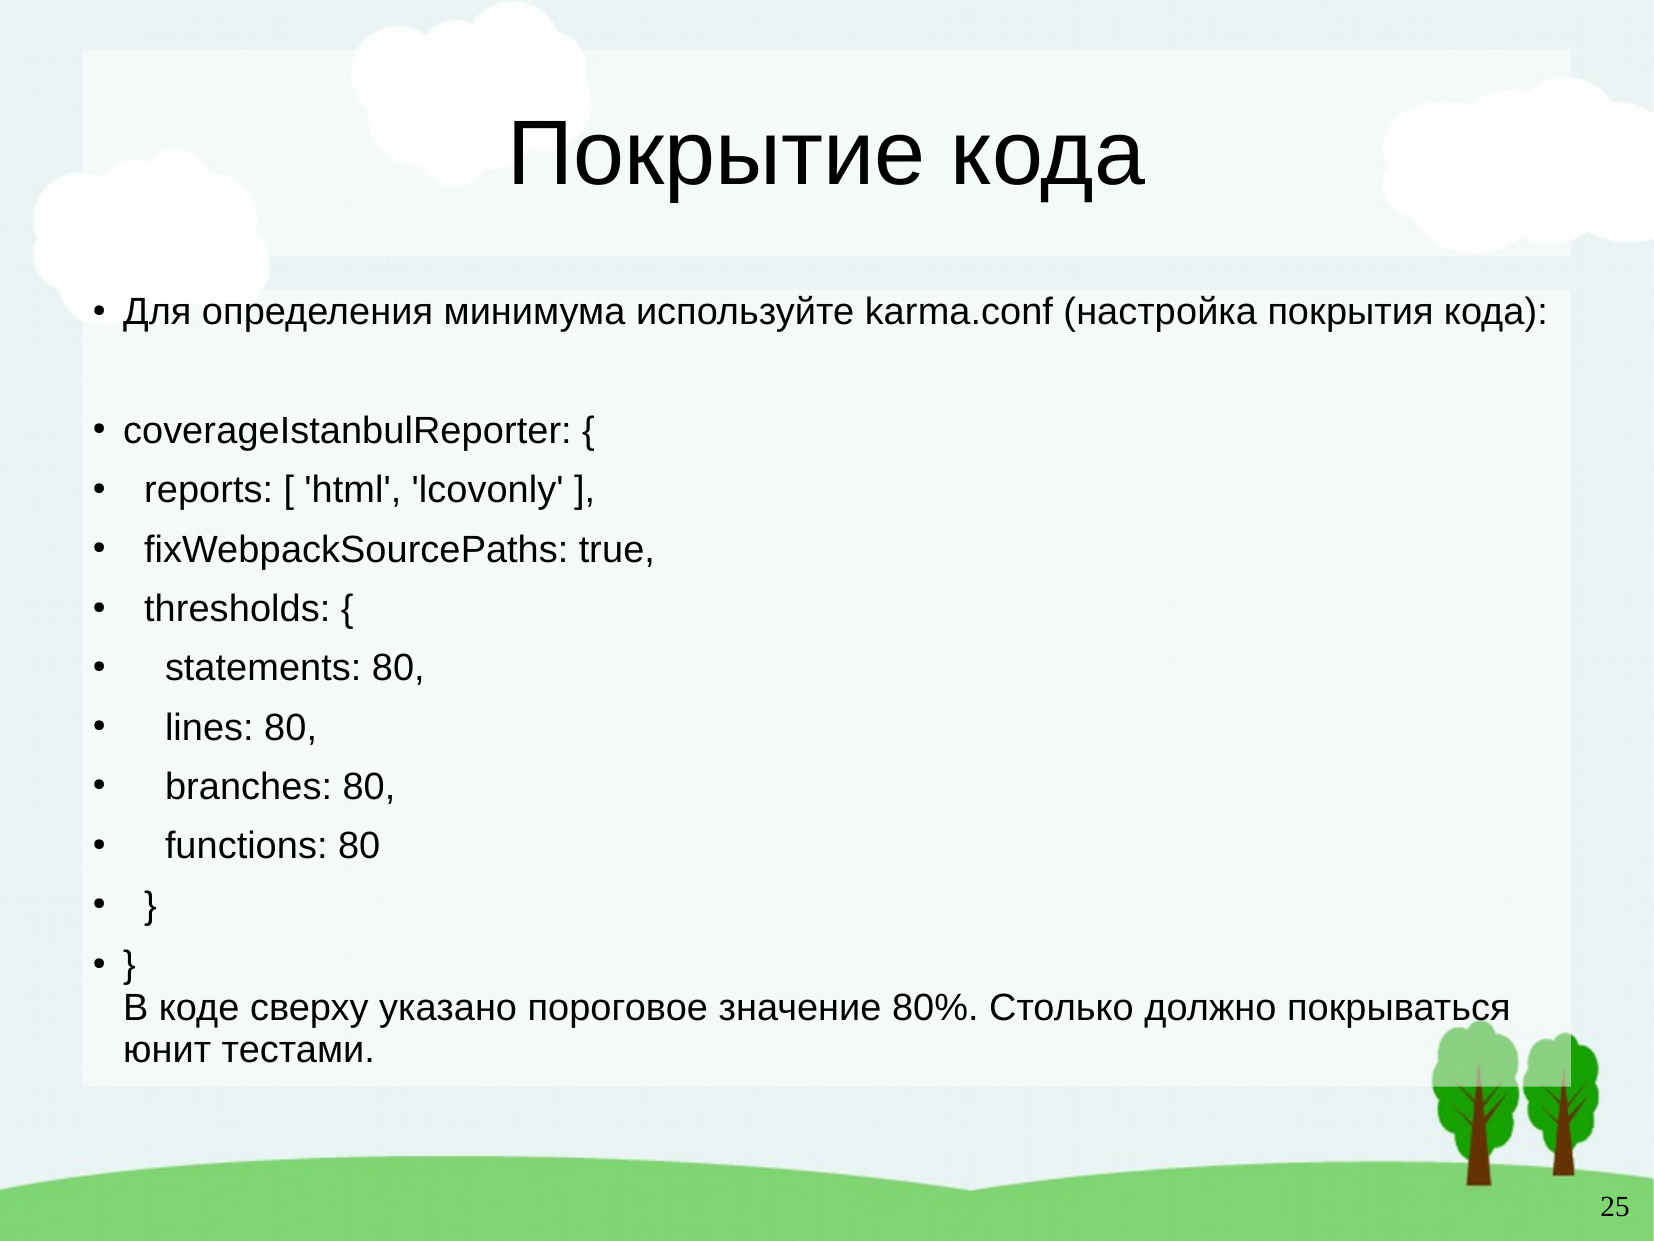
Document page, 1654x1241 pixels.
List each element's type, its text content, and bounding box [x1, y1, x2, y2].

list Для определения минимума используйте karma.conf (настройка покрытия кода): coverageIstanbulReporter: { reports: [ 'html', 'lcovonly' ], fixWebpackSourcePaths: true, thresholds: { statements: 80, lines: 80, branches: 80, functions: 80 } } В коде сверху указано пороговое значение 80%. Столько должно покрываться юнит тестами. [82, 290, 1571, 1087]
title Покрытие кода [82, 49, 1571, 257]
picture [0, 0, 1654, 1241]
